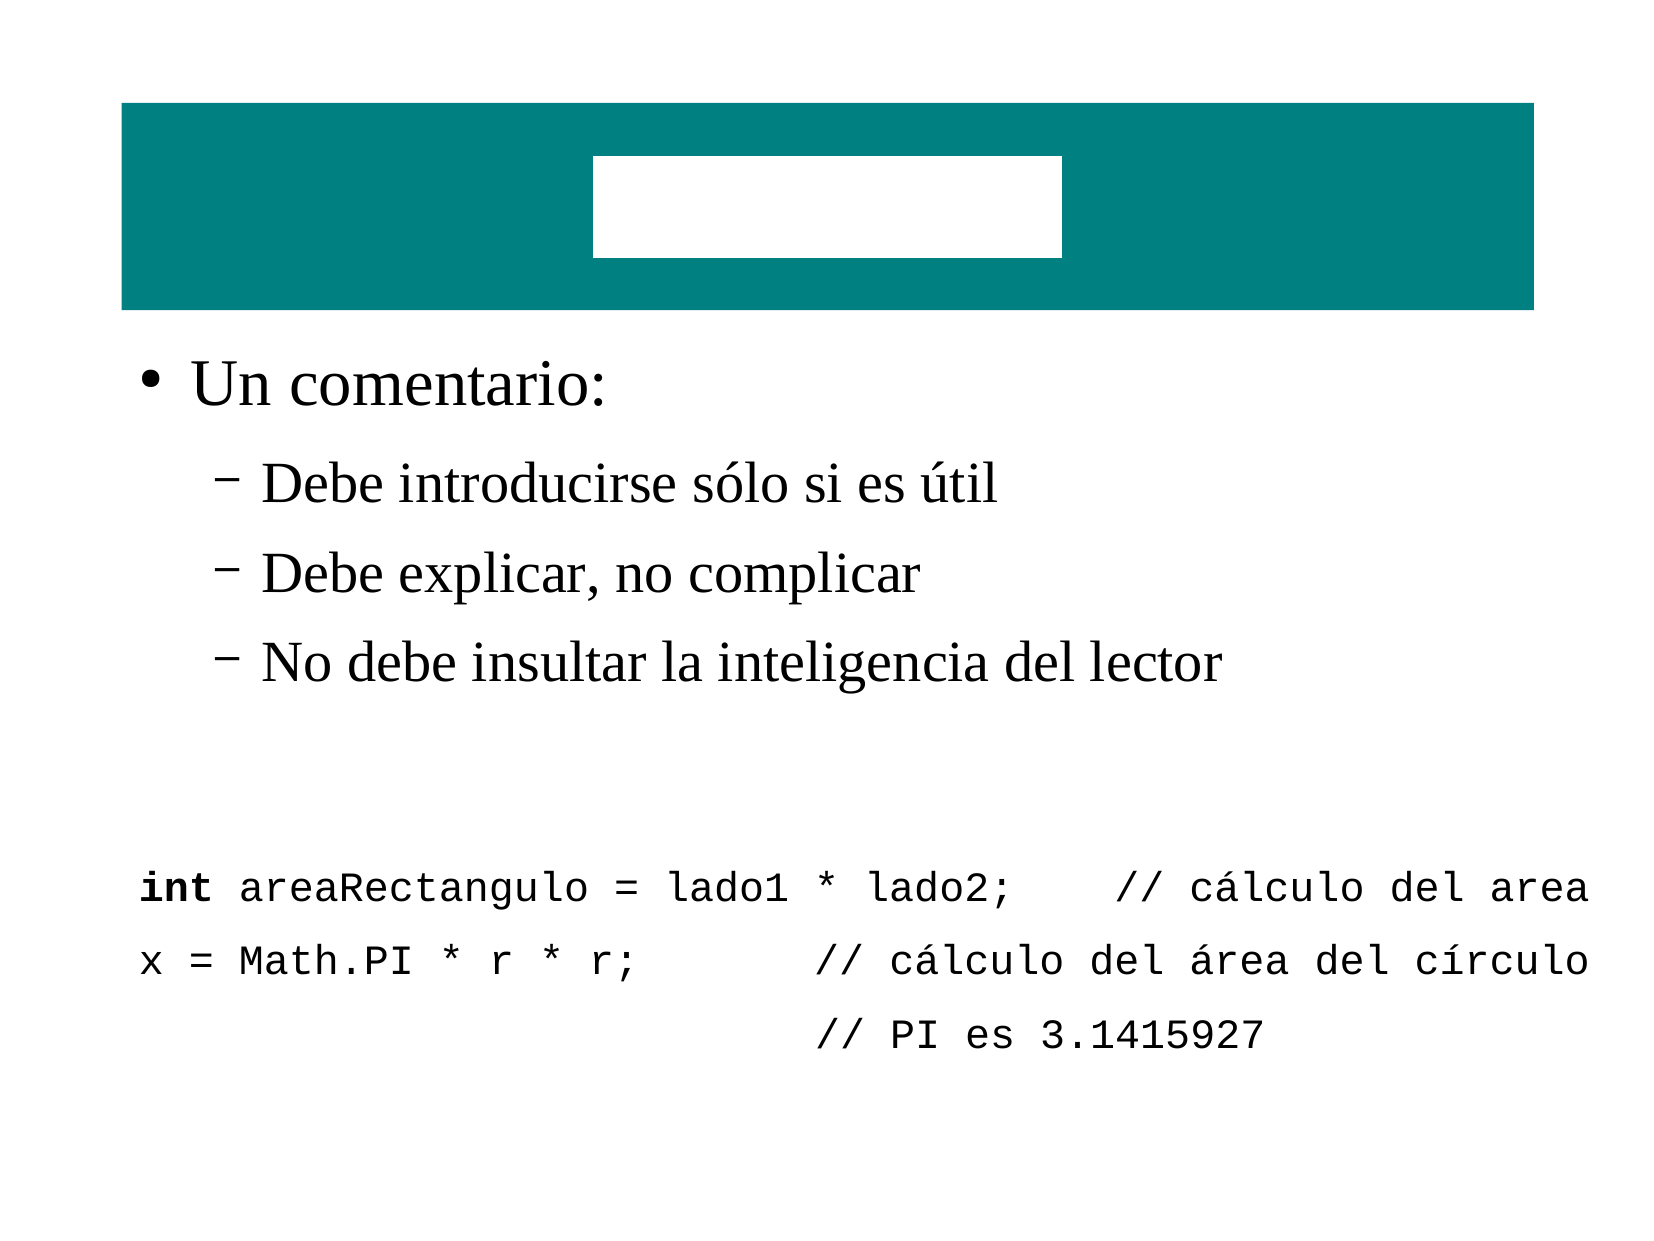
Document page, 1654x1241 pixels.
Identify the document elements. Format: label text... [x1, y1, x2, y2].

title Comentarios [121, 102, 1534, 311]
list Un comentario: Debe introducirse sólo si es útil Debe explicar, no complicar No debe insultar la inteligencia del lector int areaRectangulo = lado1 * lado2; // cálculo del area x = Math.PI * r * r; // cálculo del área del círculo // PI es 3.1415927 [121, 344, 1635, 1171]
